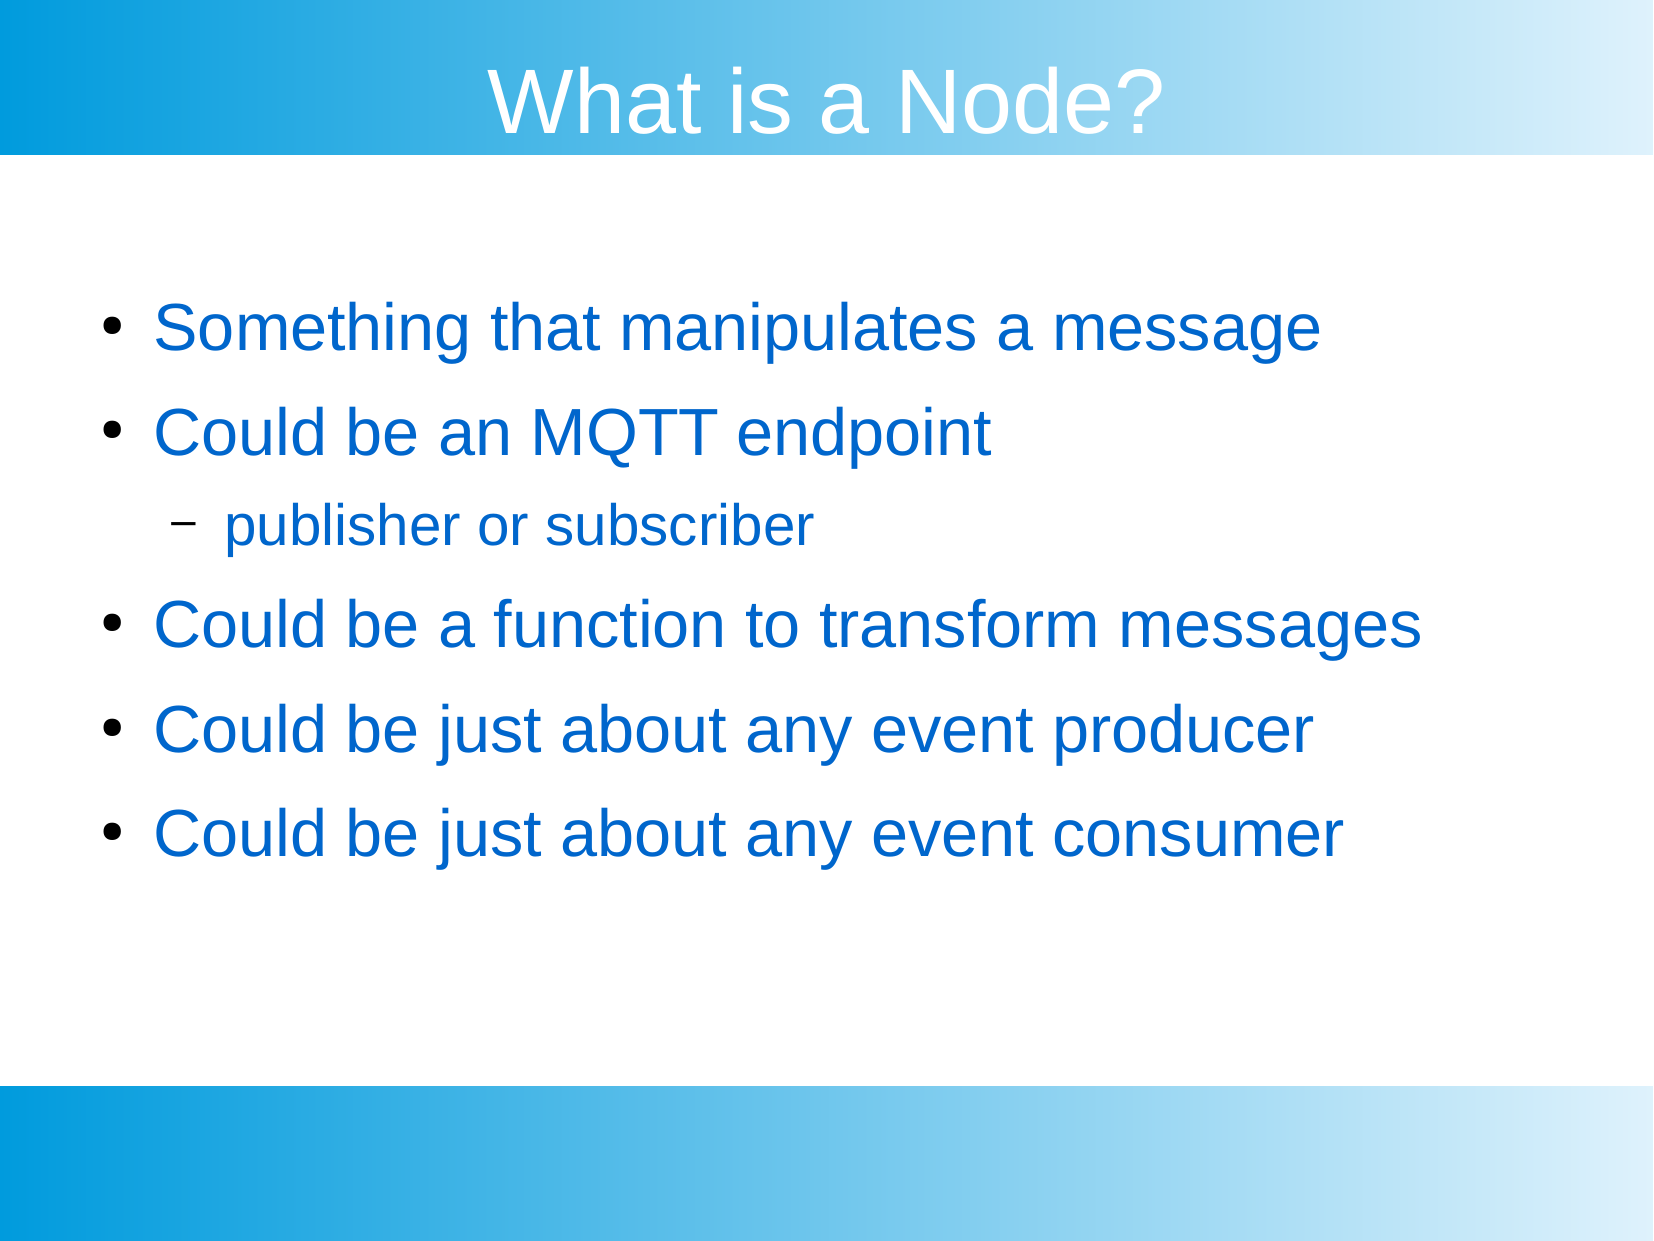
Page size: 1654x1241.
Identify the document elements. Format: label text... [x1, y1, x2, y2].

list Something that manipulates a message Could be an MQTT endpoint publisher or subscriber Could be a function to transform messages Could be just about any event producer Could be just about any event consumer [82, 290, 1571, 1010]
title What is a Node? [82, 49, 1571, 155]
